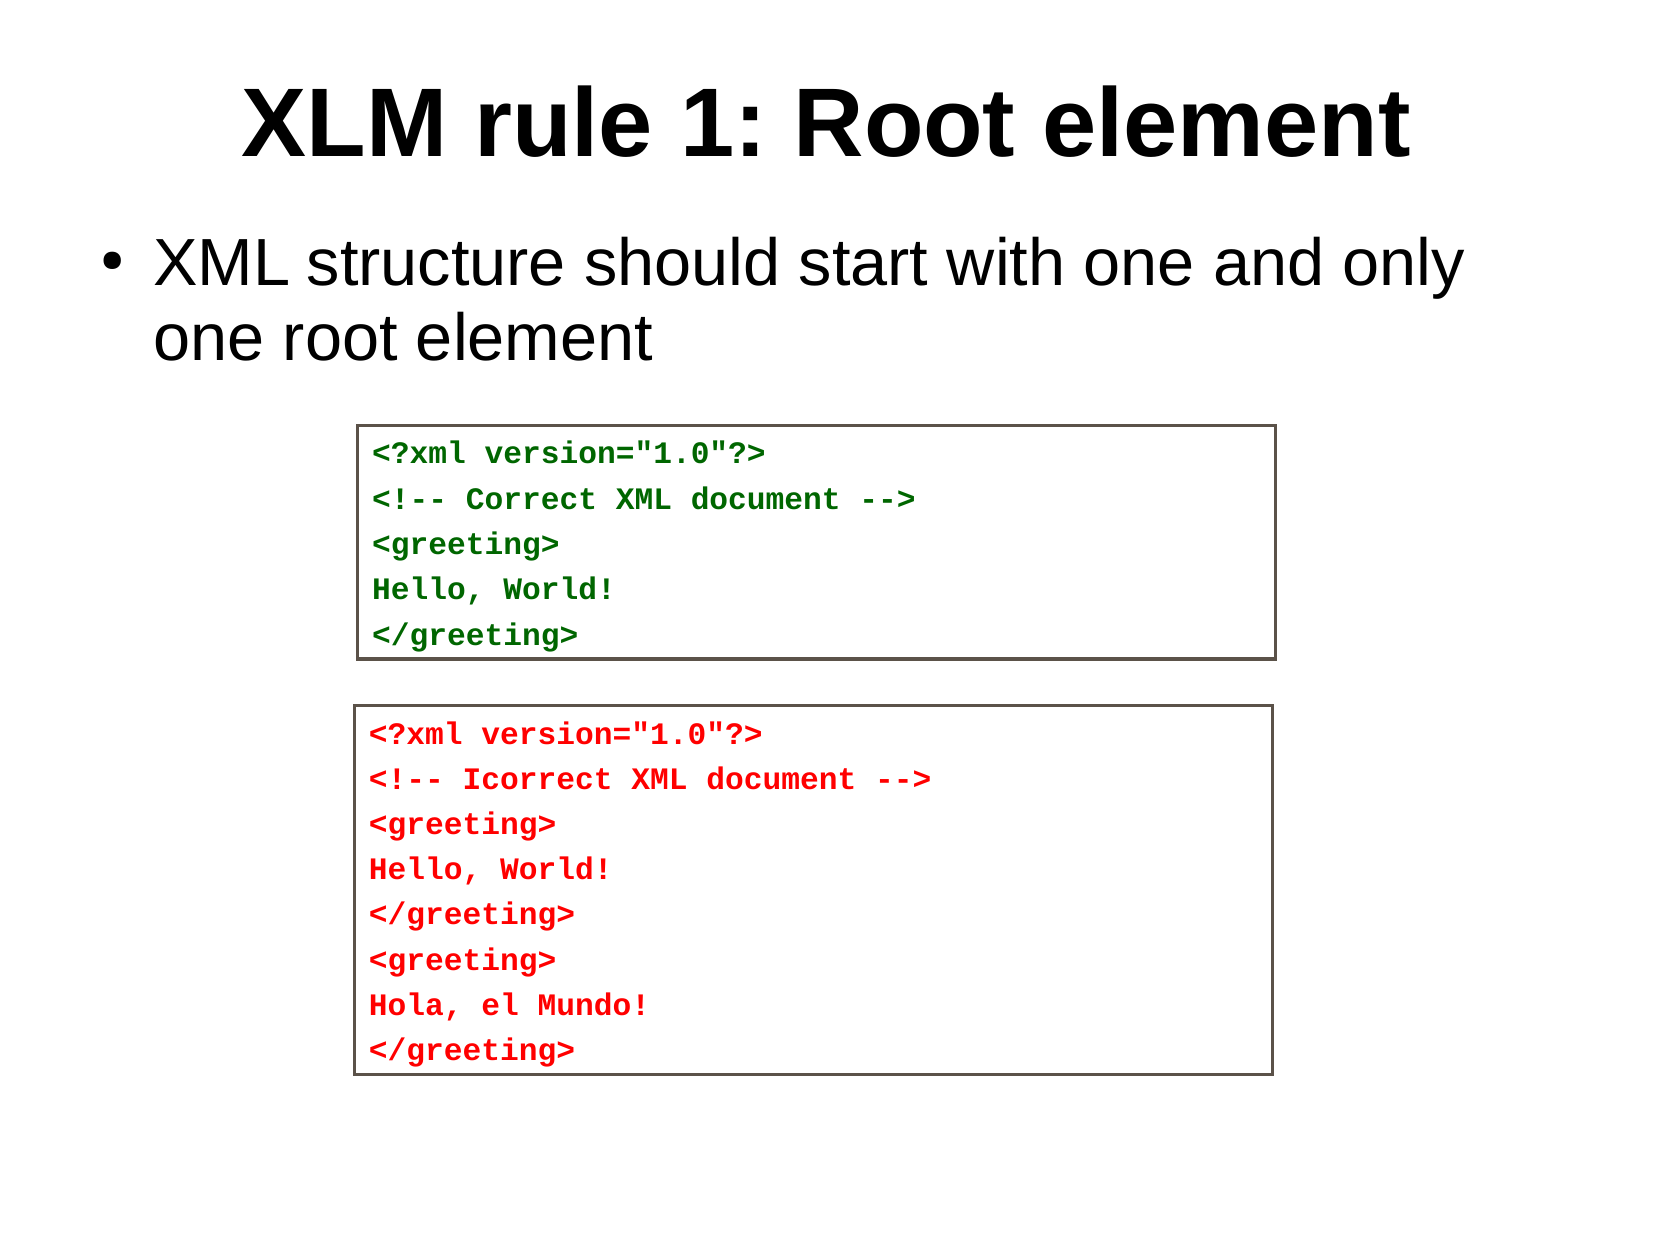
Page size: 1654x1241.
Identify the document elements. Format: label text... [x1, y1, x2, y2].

title XLM rule 1: Root element [82, 49, 1571, 196]
text_box <?xml version="1.0"?> <!-- Icorrect XML document --> <greeting> Hello, World! </greeting> <greeting> Hola, el Mundo! </greeting> [354, 705, 1273, 1075]
list XML structure should start with one and only one root element [82, 225, 1538, 1186]
text_box <?xml version="1.0"?> <!-- Correct XML document --> <greeting> Hello, World! </greeting> [357, 425, 1276, 659]
